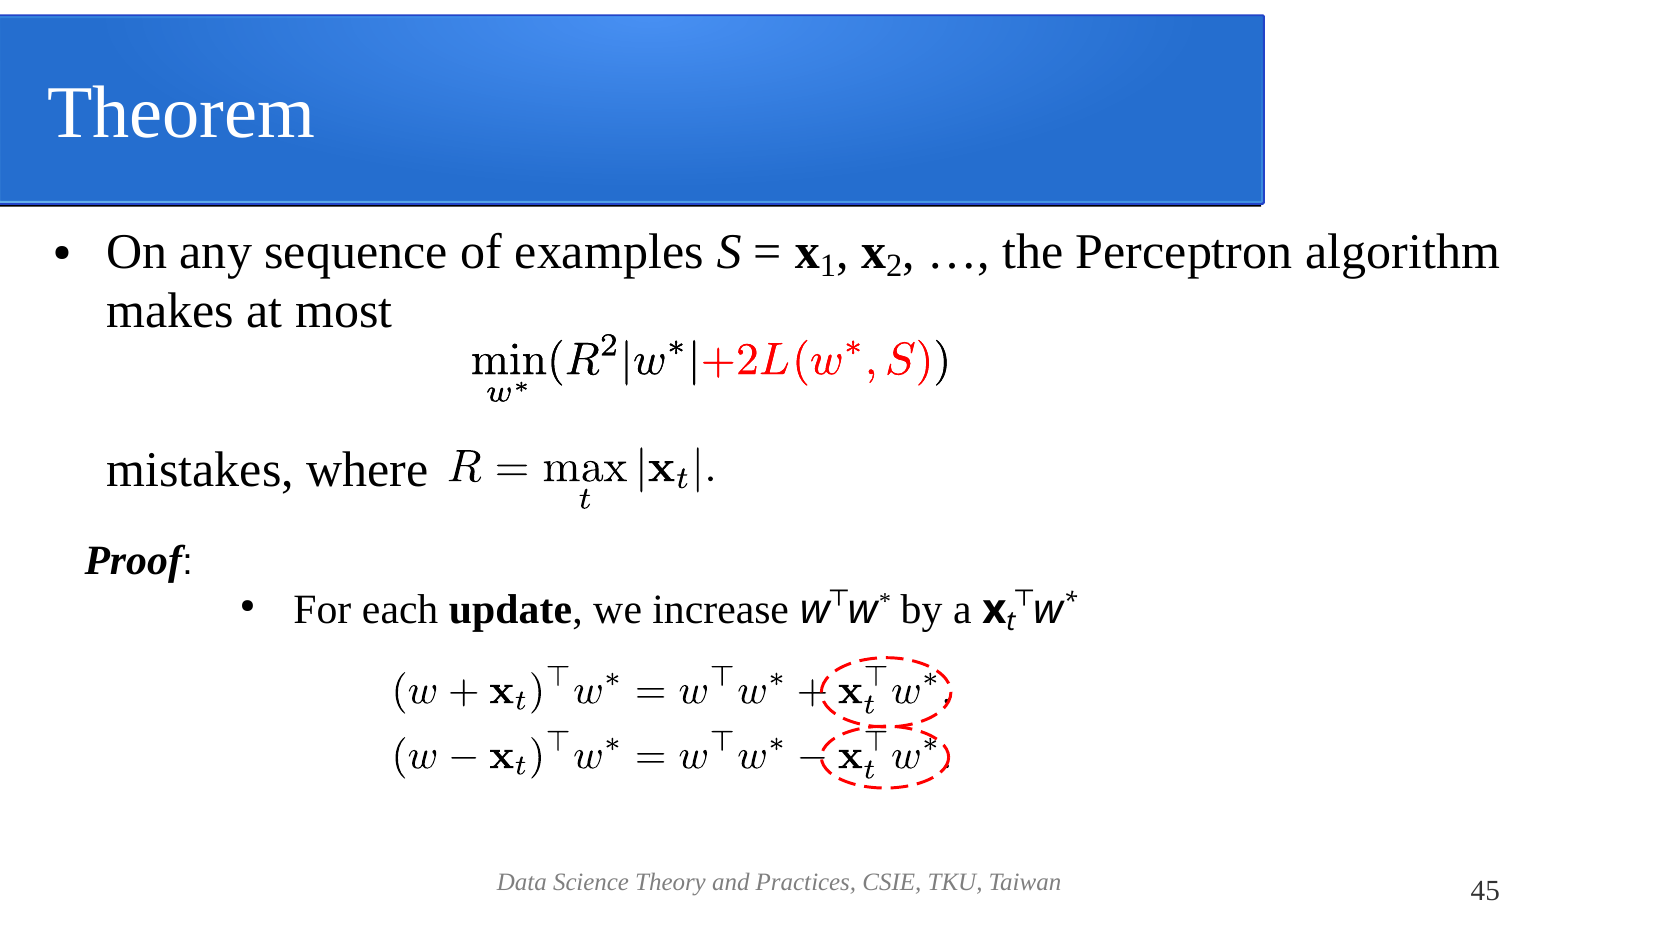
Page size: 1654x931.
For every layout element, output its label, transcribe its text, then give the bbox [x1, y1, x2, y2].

list On any sequence of examples S = x1, x2, …, the Perceptron algorithm makes at most mistakes, where [35, 224, 1524, 764]
title Theorem [47, 35, 1199, 189]
picture [391, 666, 949, 714]
picture [391, 730, 949, 779]
picture [444, 445, 715, 511]
text_box For each update, we increase w┬w* by a xt┬w* [207, 559, 1259, 724]
picture [469, 332, 949, 404]
text_box Proof: [69, 529, 306, 591]
